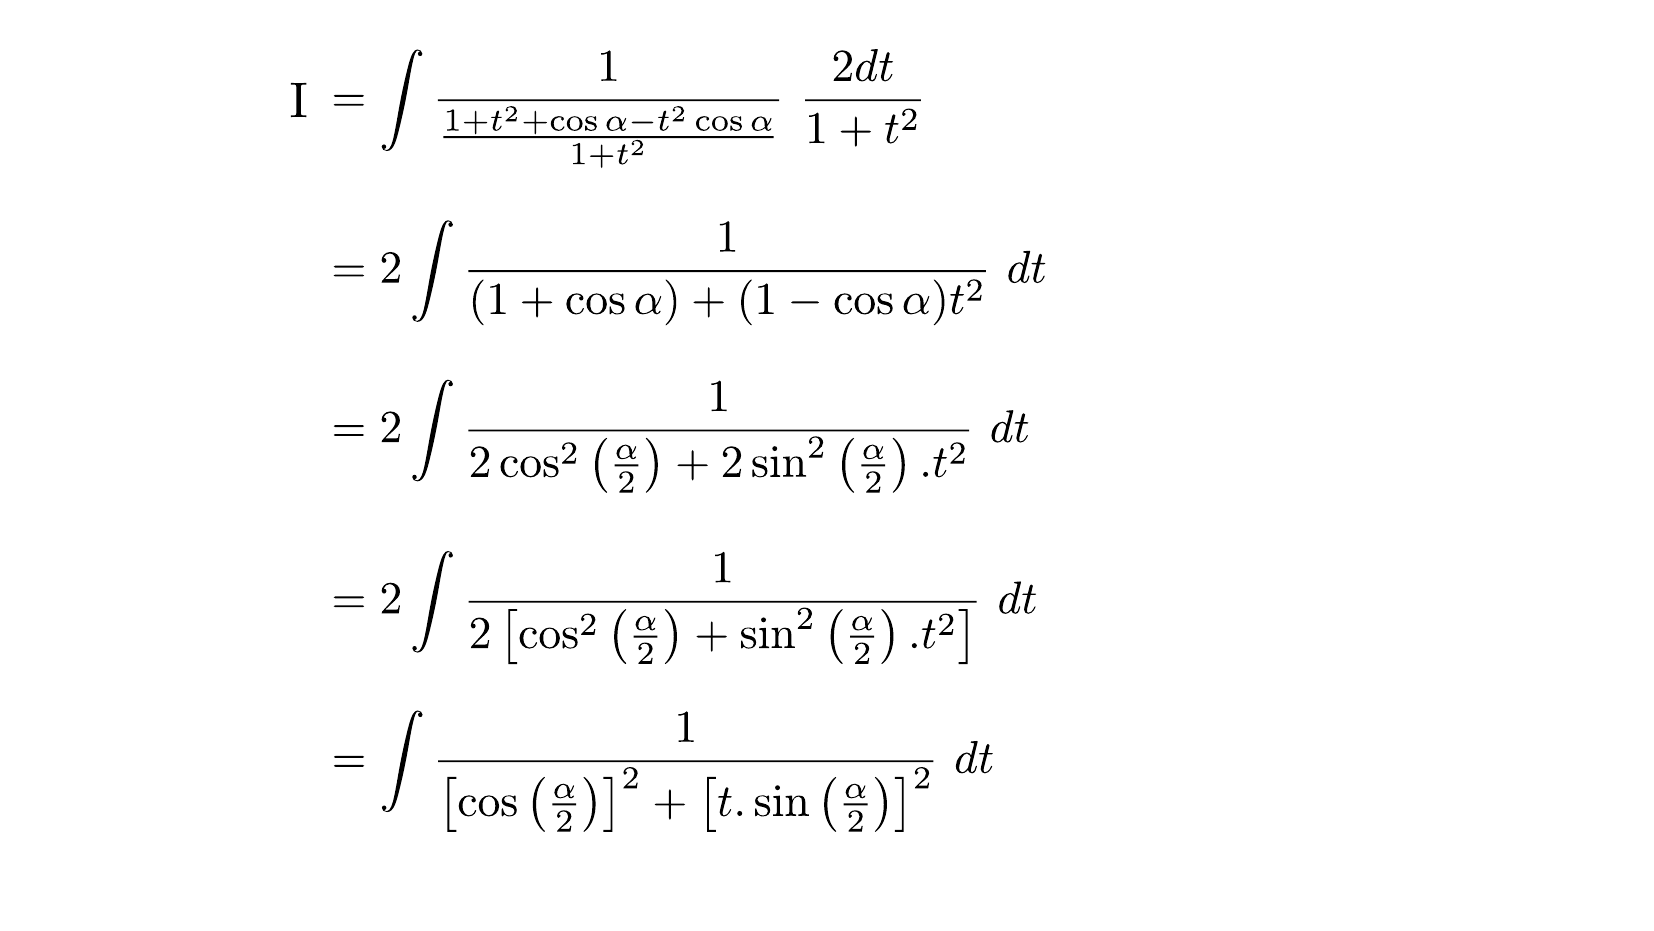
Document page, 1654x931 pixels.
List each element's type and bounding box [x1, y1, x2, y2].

text_box [290, 82, 307, 118]
text_box [333, 550, 1037, 665]
title [47, 36, 1607, 898]
text_box [333, 220, 1046, 326]
text_box [333, 49, 921, 169]
text_box [333, 379, 1029, 493]
text_box [333, 710, 993, 832]
